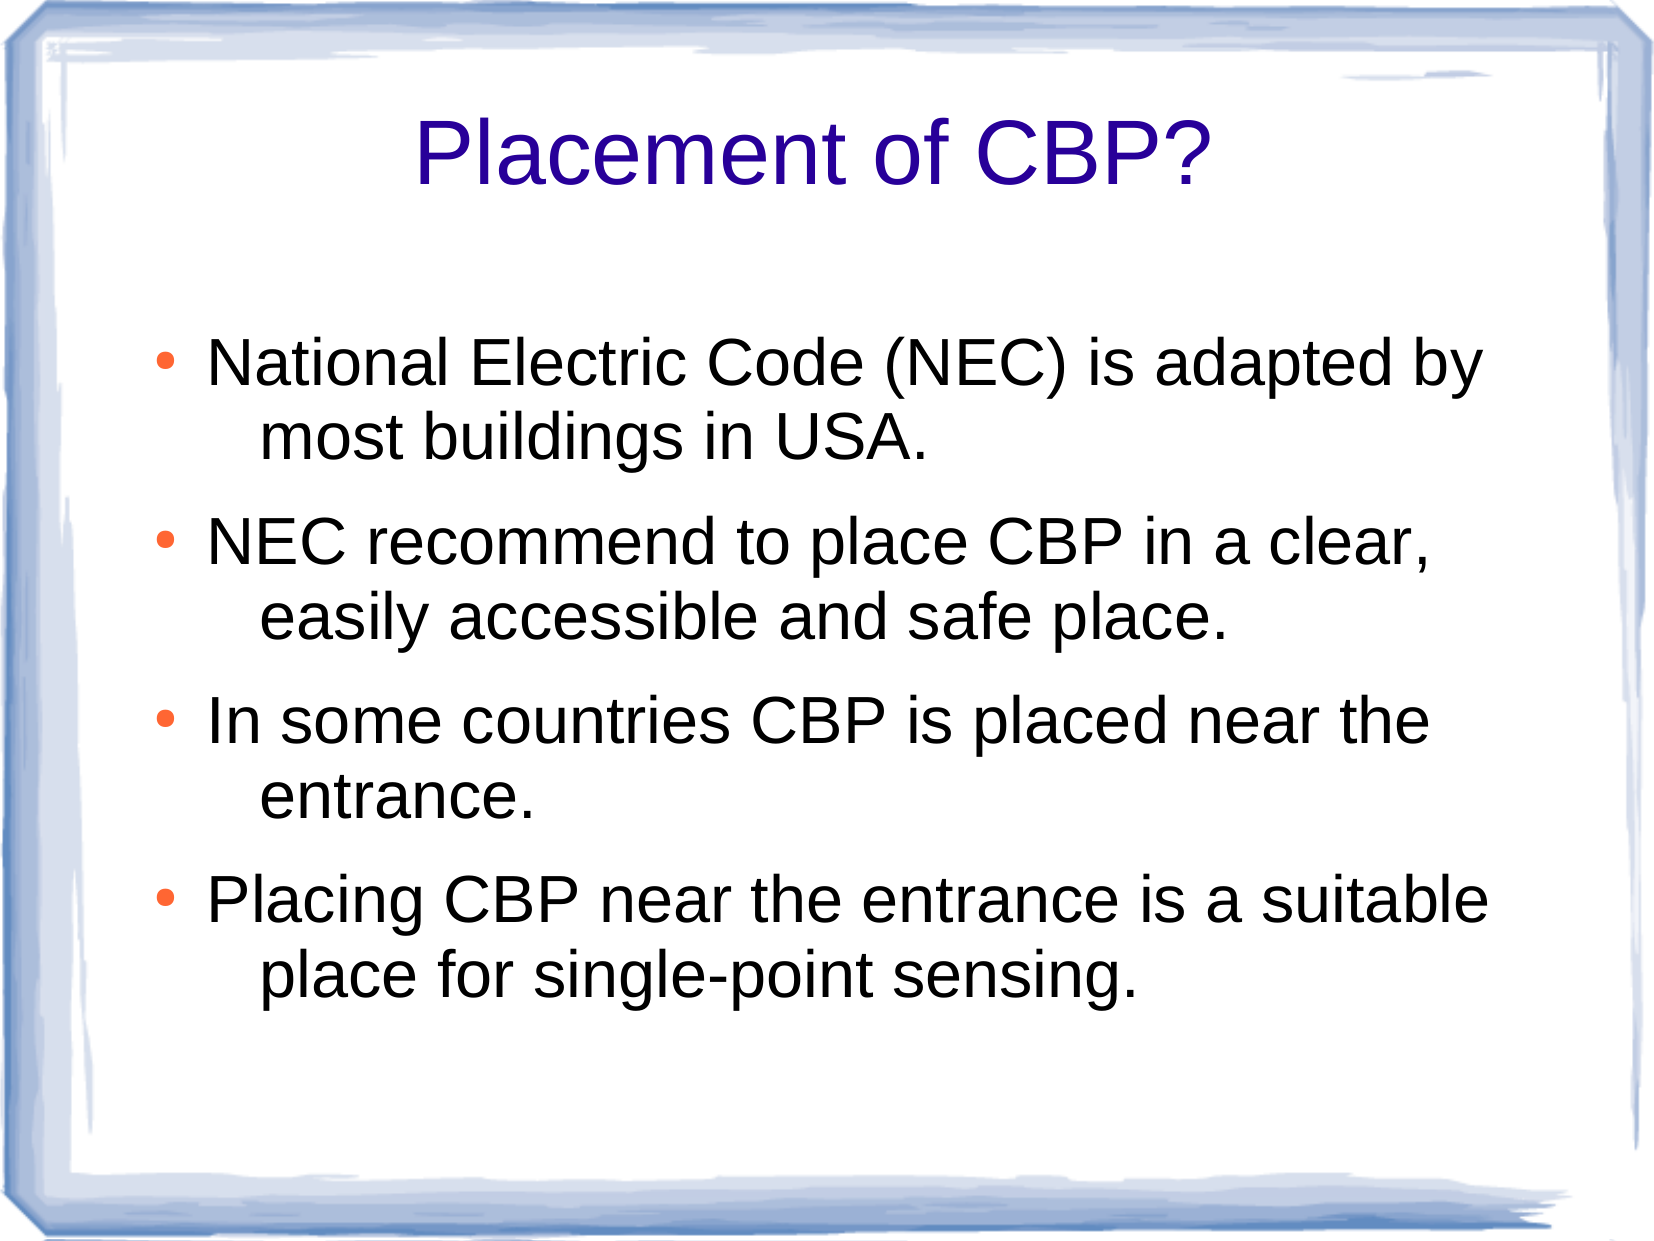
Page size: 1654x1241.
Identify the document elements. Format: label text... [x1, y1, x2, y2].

title Placement of CBP? [82, 56, 1571, 250]
picture [0, 0, 1654, 1241]
list National Electric Code (NEC) is adapted by most buildings in USA. NEC recommend to place CBP in a clear, easily accessible and safe place. In some countries CBP is placed near the entrance. Placing CBP near the entrance is a suitable place for single-point sensing. [118, 324, 1571, 1010]
